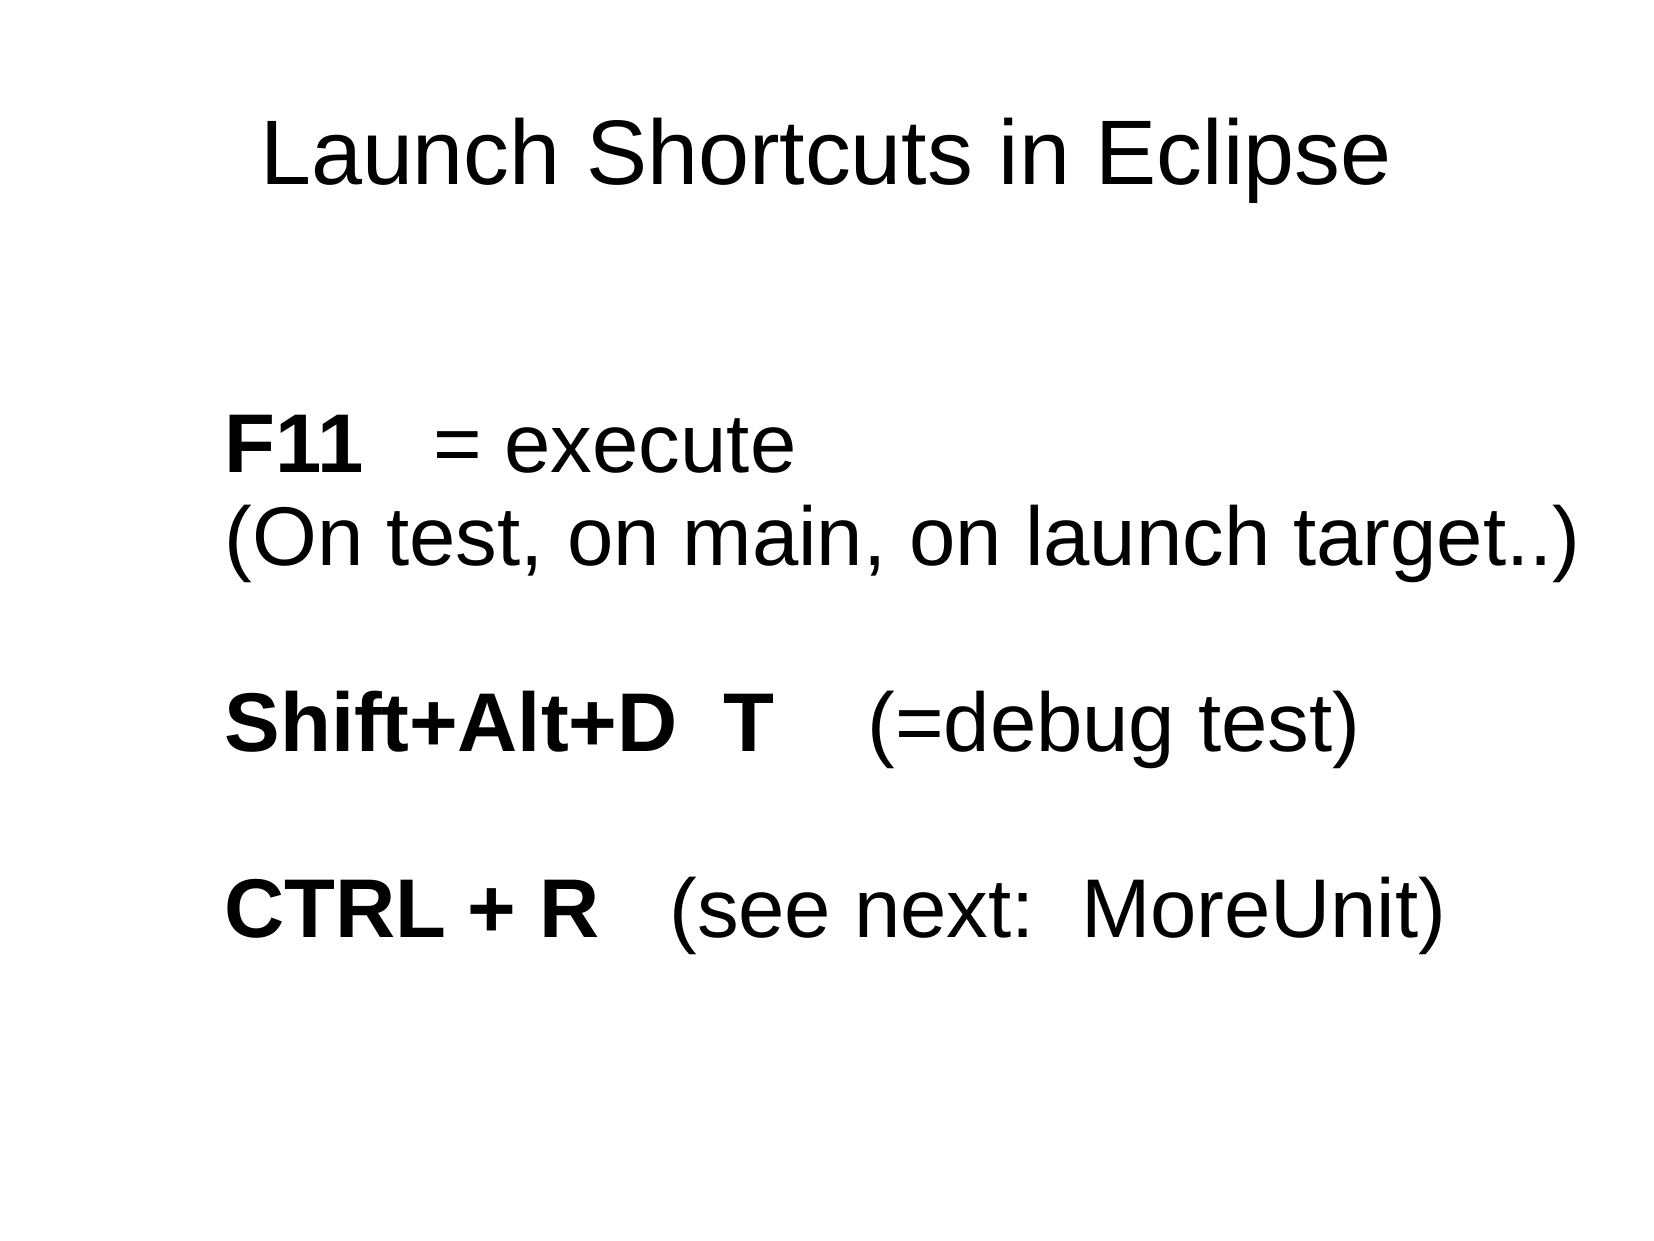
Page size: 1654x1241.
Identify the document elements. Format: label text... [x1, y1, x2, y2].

title Launch Shortcuts in Eclipse [82, 49, 1571, 257]
text_box F11 = execute (On test, on main, on launch target..) Shift+Alt+D T (=debug test) CTRL + R (see next: MoreUnit) [210, 390, 1621, 1057]
